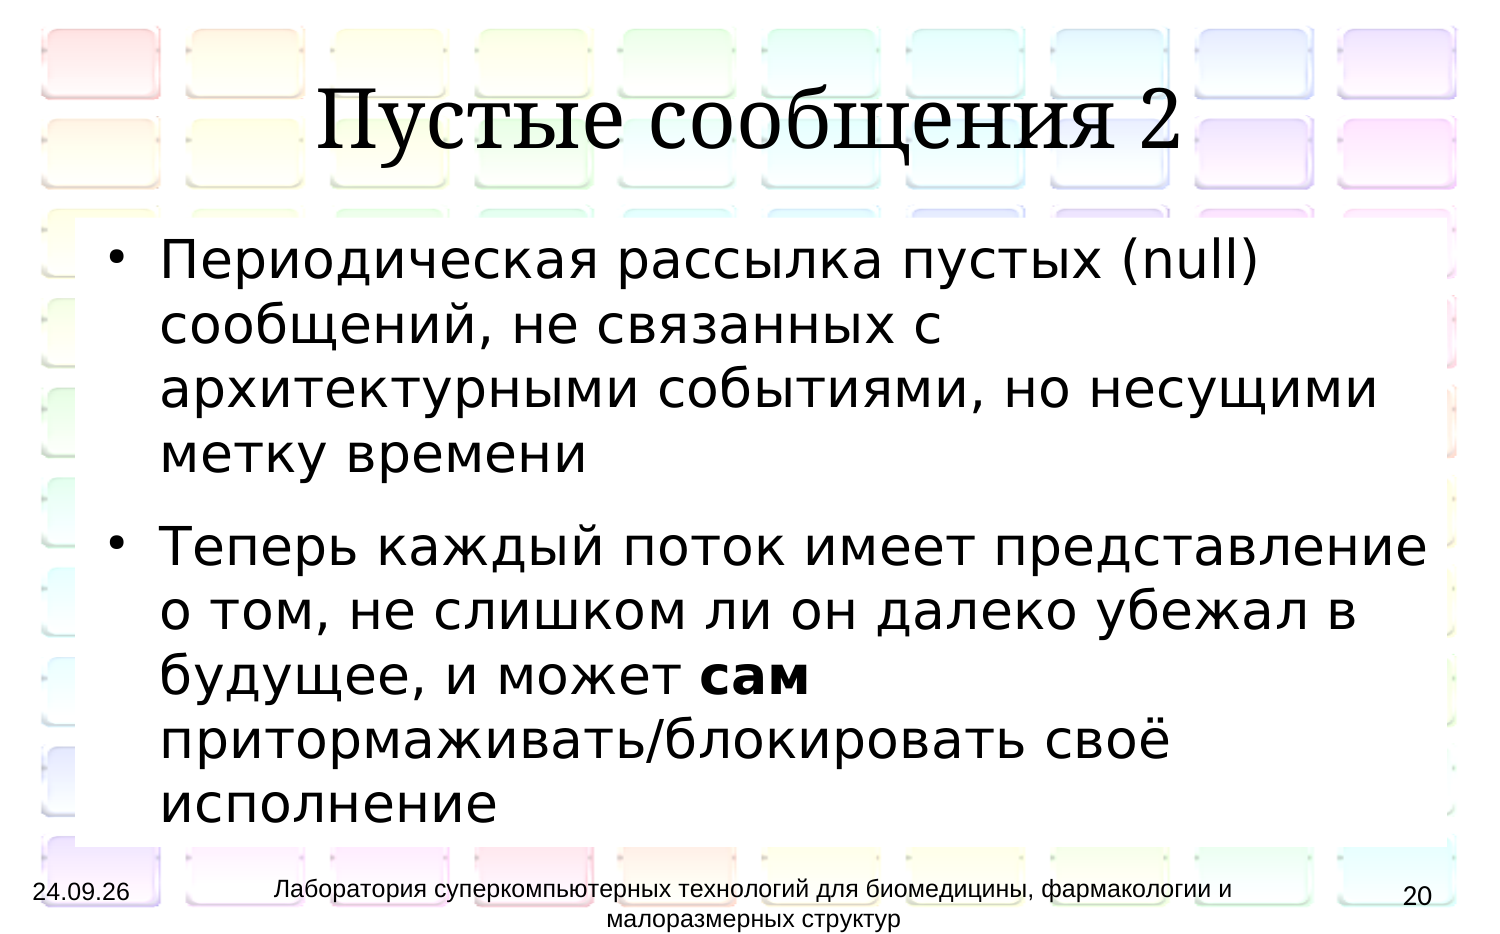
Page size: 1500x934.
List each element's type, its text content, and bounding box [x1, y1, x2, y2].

text_box <номер> [1387, 868, 1473, 918]
text_box 14.04.14 [17, 868, 184, 918]
picture [0, 0, 1500, 934]
list Периодическая рассылка пустых (null) сообщений, не связанных с архитектурными событиями, но несущими метку времени Теперь каждый поток имеет представление о том, не слишком ли он далеко убежал в будущее, и может сам притормаживать/блокировать своё исполнение [75, 217, 1447, 847]
title Пустые сообщения 2 [75, 37, 1426, 193]
text_box Лаборатория суперкомпьютерных технологий для биомедицины, фармакологии и малоразмерных структур [171, 864, 1338, 915]
